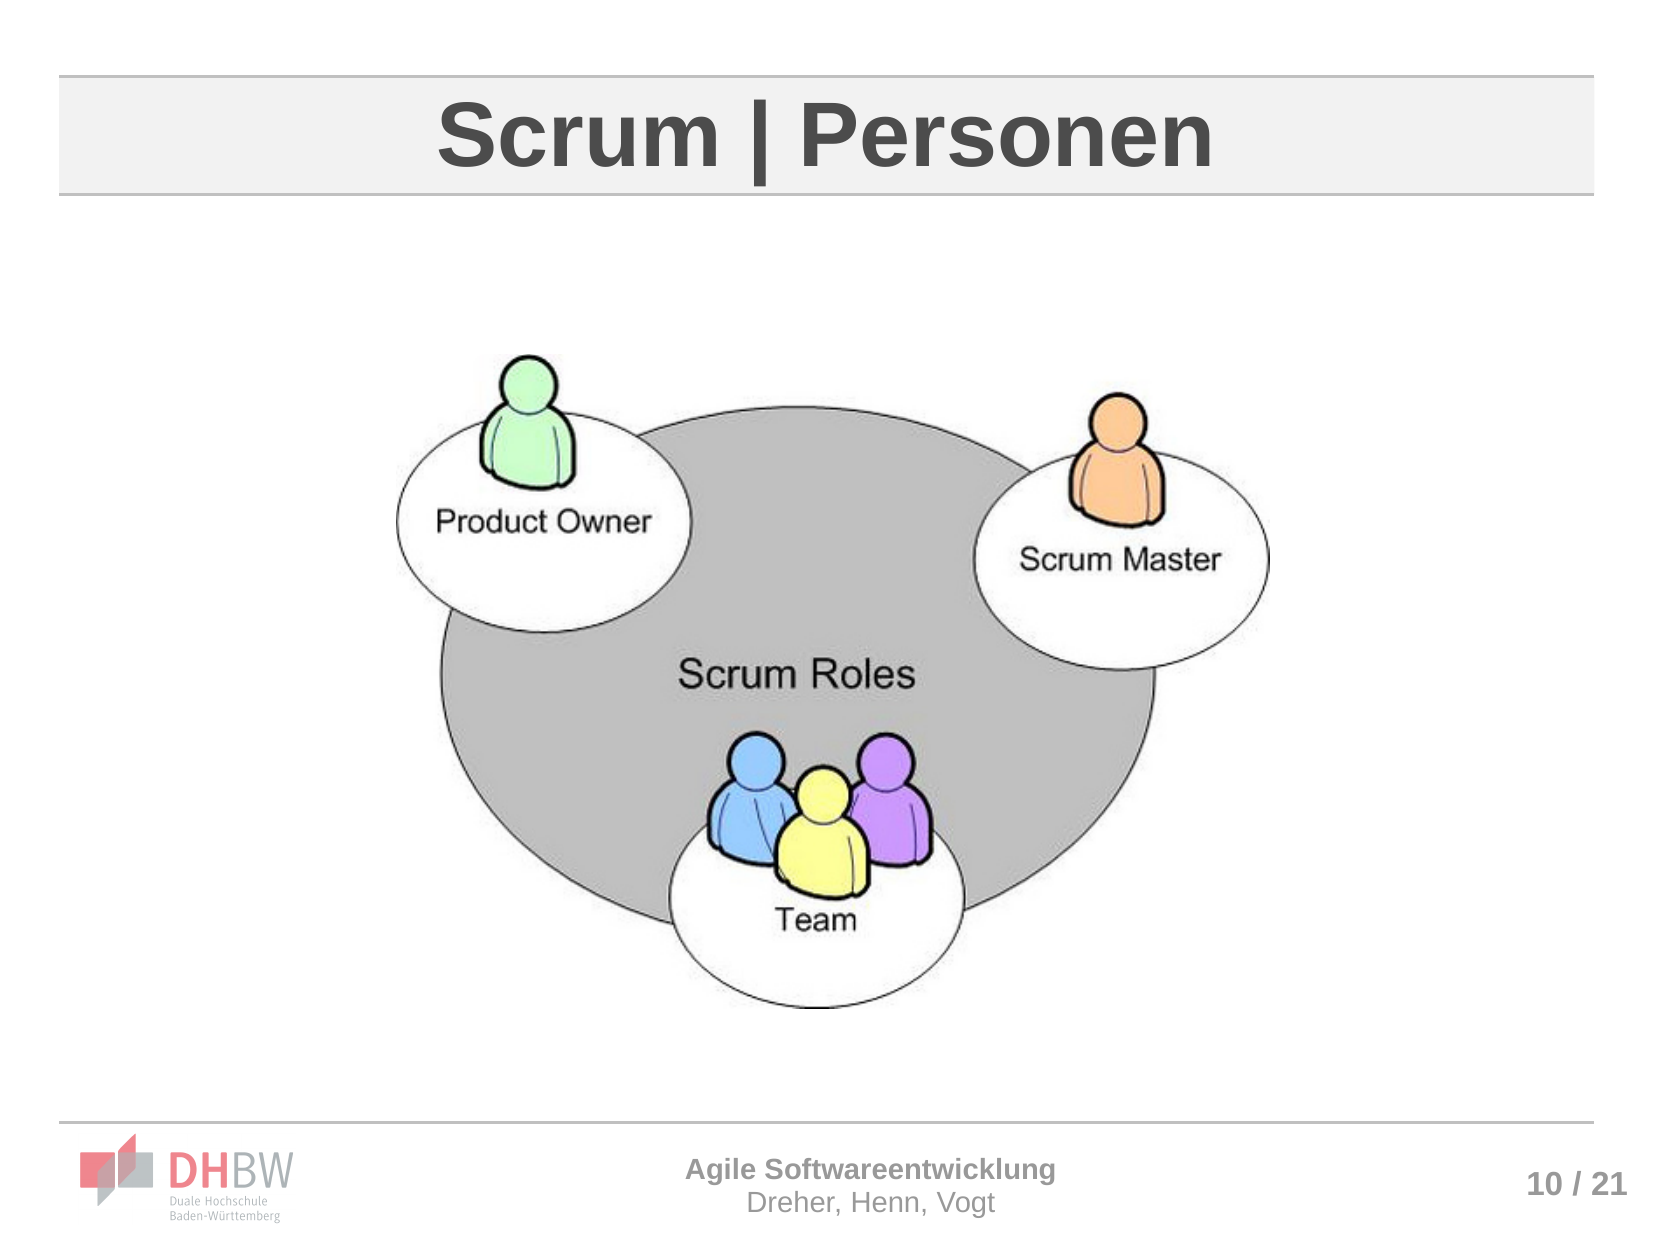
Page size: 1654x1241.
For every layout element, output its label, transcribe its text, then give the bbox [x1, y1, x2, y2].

picture [396, 354, 1270, 1010]
title Scrum | Personen [82, 31, 1571, 239]
picture [78, 1133, 296, 1225]
